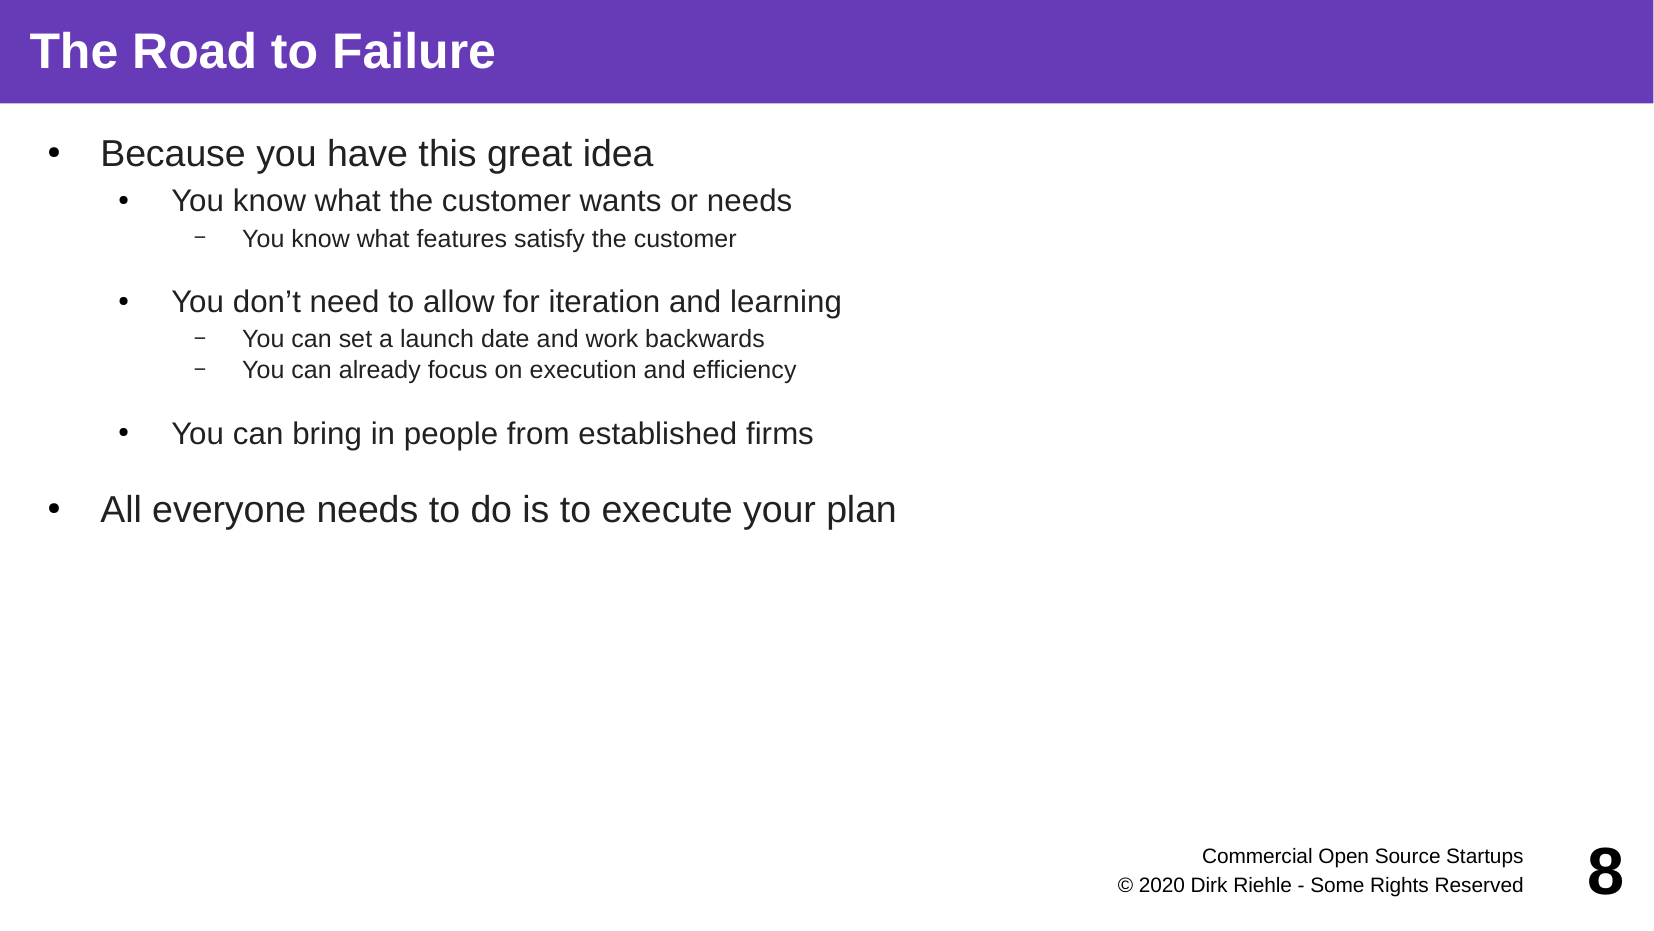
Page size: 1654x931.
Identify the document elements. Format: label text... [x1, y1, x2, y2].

list Because you have this great idea You know what the customer wants or needs You know what features satisfy the customer You don’t need to allow for iteration and learning You can set a launch date and work backwards You can already focus on execution and efficiency You can bring in people from established firms All everyone needs to do is to execute your plan [29, 132, 1625, 813]
title The Road to Failure [0, 0, 1654, 104]
